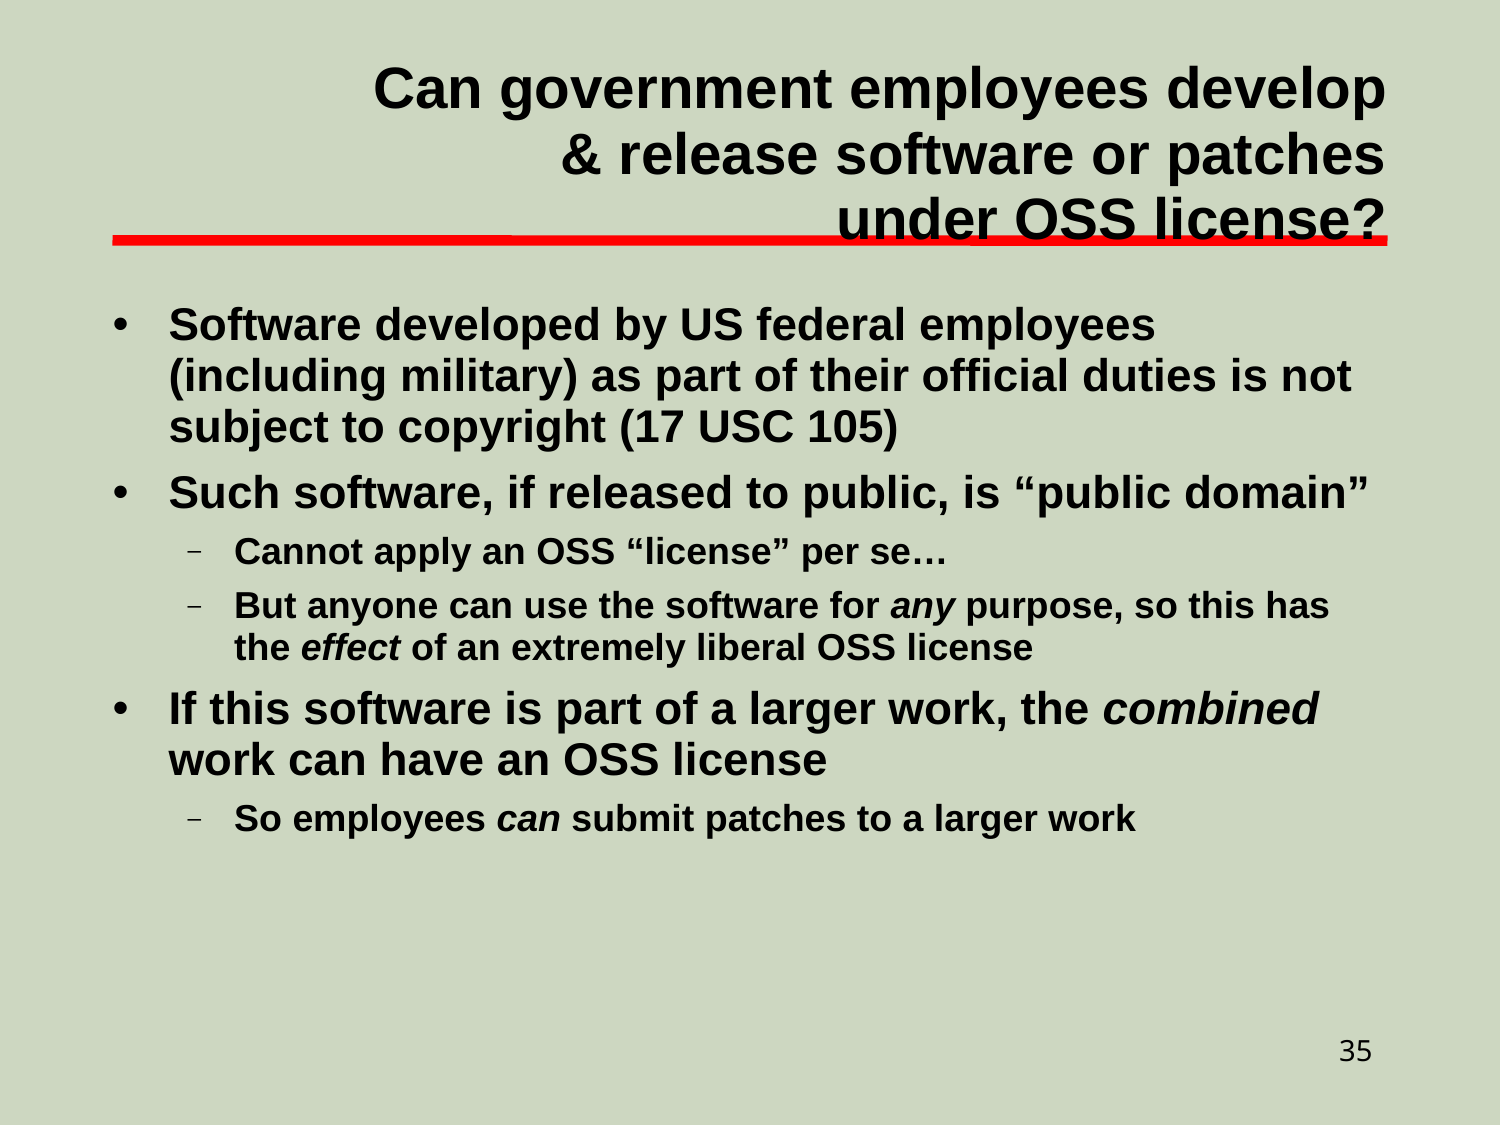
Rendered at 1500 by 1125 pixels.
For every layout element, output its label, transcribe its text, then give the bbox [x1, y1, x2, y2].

title Can government employees develop & release software or patches under OSS license? [337, 56, 1388, 253]
list Software developed by US federal employees (including military) as part of their official duties is not subject to copyright (17 USC 105) Such software, if released to public, is “public domain” Cannot apply an OSS “license” per se… But anyone can use the software for any purpose, so this has the effect of an extremely liberal OSS license If this software is part of a larger work, the combined work can have an OSS license So employees can submit patches to a larger work [112, 299, 1388, 1098]
